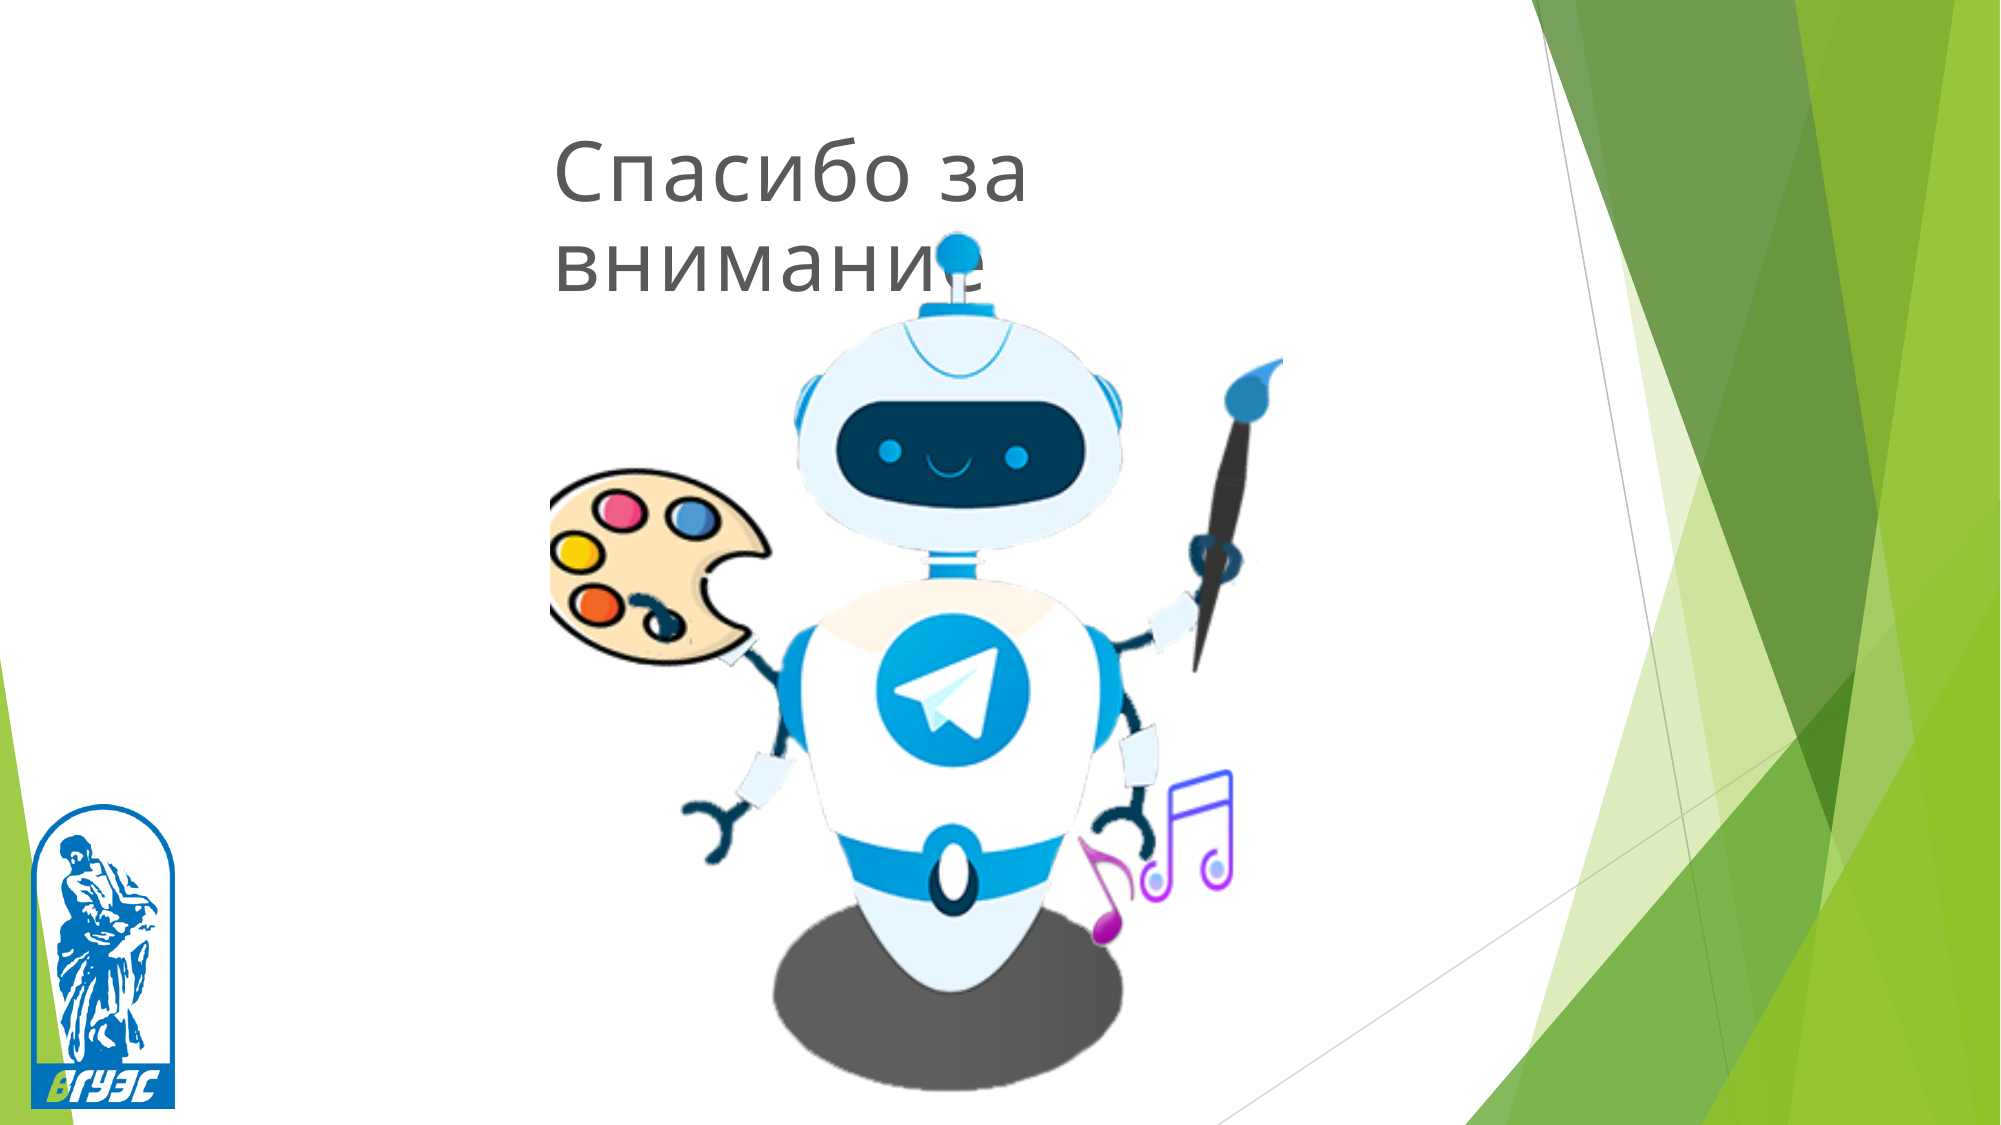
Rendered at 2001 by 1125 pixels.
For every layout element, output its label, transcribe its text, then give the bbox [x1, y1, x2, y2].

text_box Спасибо за внимание [550, 126, 1450, 221]
picture [550, 197, 1283, 1104]
picture [31, 804, 175, 1109]
